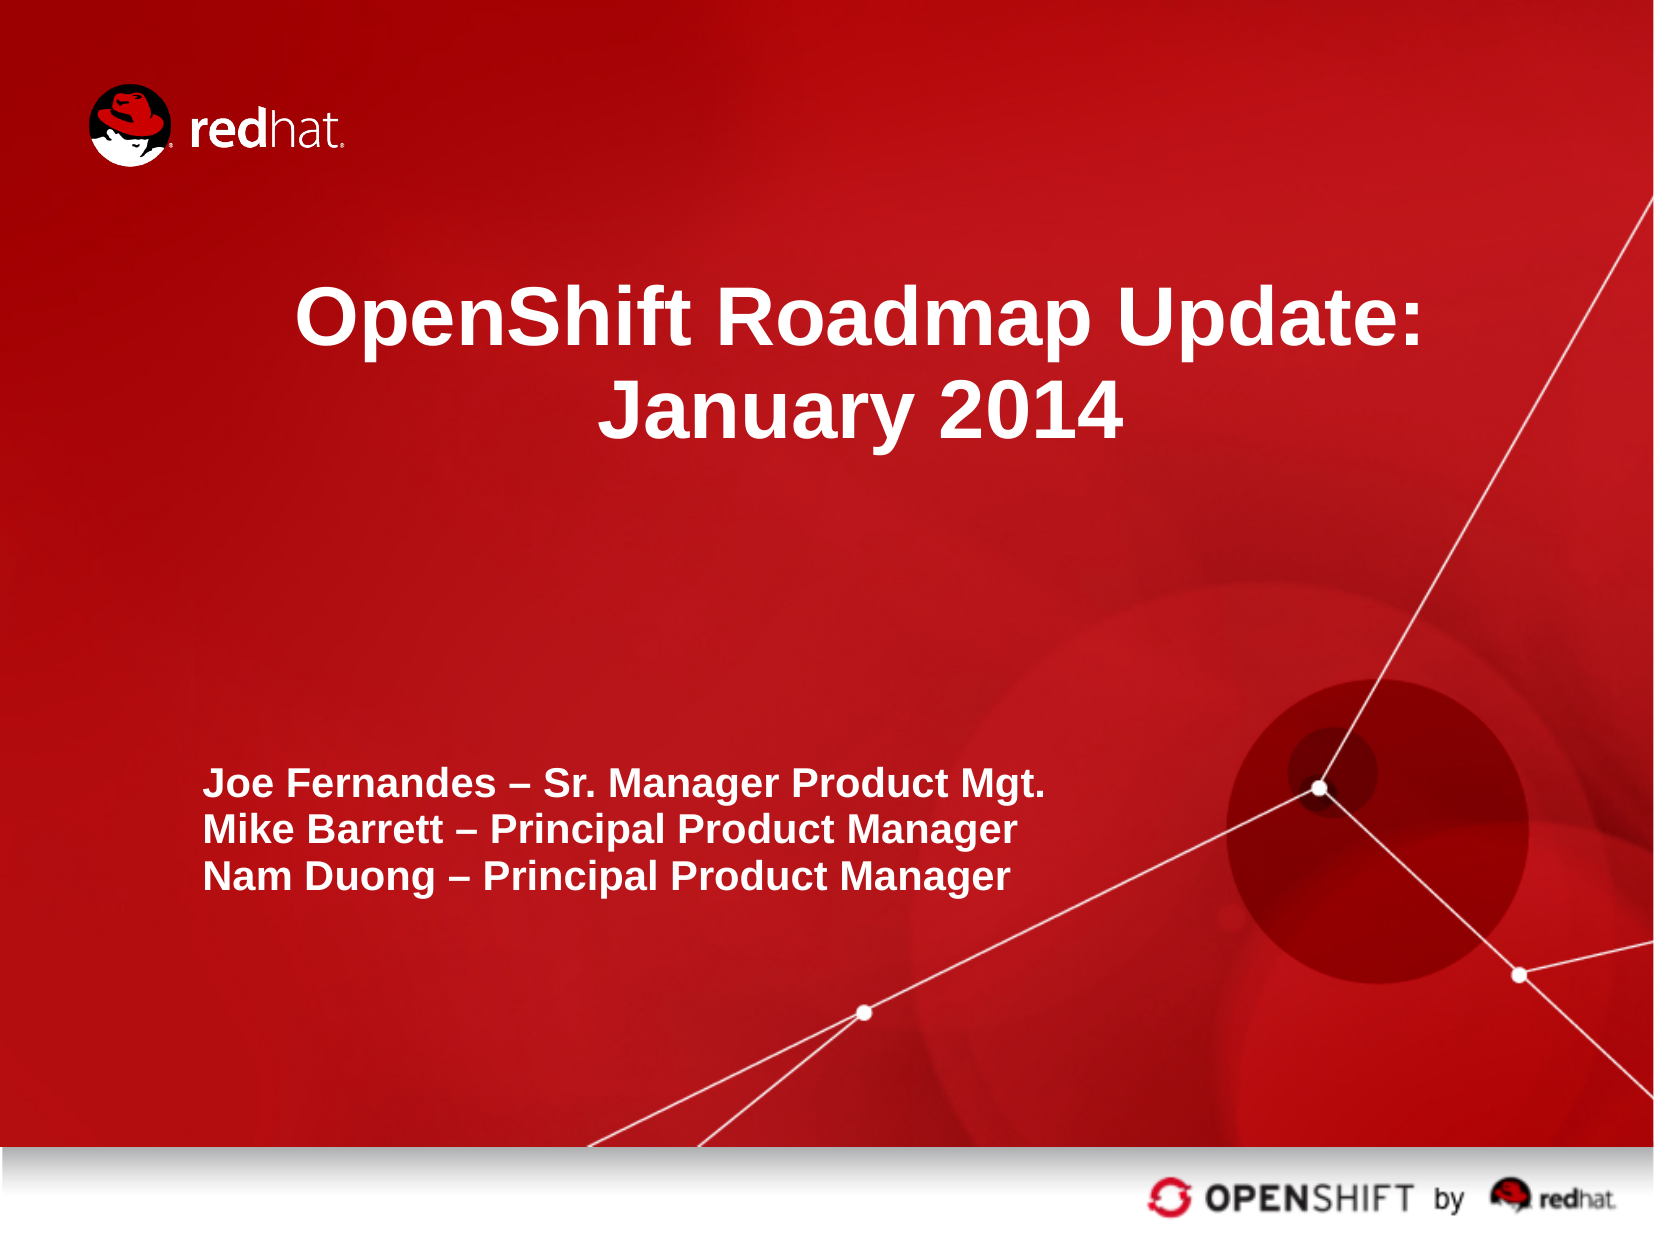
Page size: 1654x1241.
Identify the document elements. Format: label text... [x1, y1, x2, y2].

picture [0, 0, 1654, 1241]
text_box OpenShift Roadmap Update: January 2014 [227, 263, 1465, 484]
text_box Joe Fernandes – Sr. Manager Product Mgt. Mike Barrett – Principal Product Manager Nam Duong – Principal Product Manager [187, 748, 1455, 1033]
